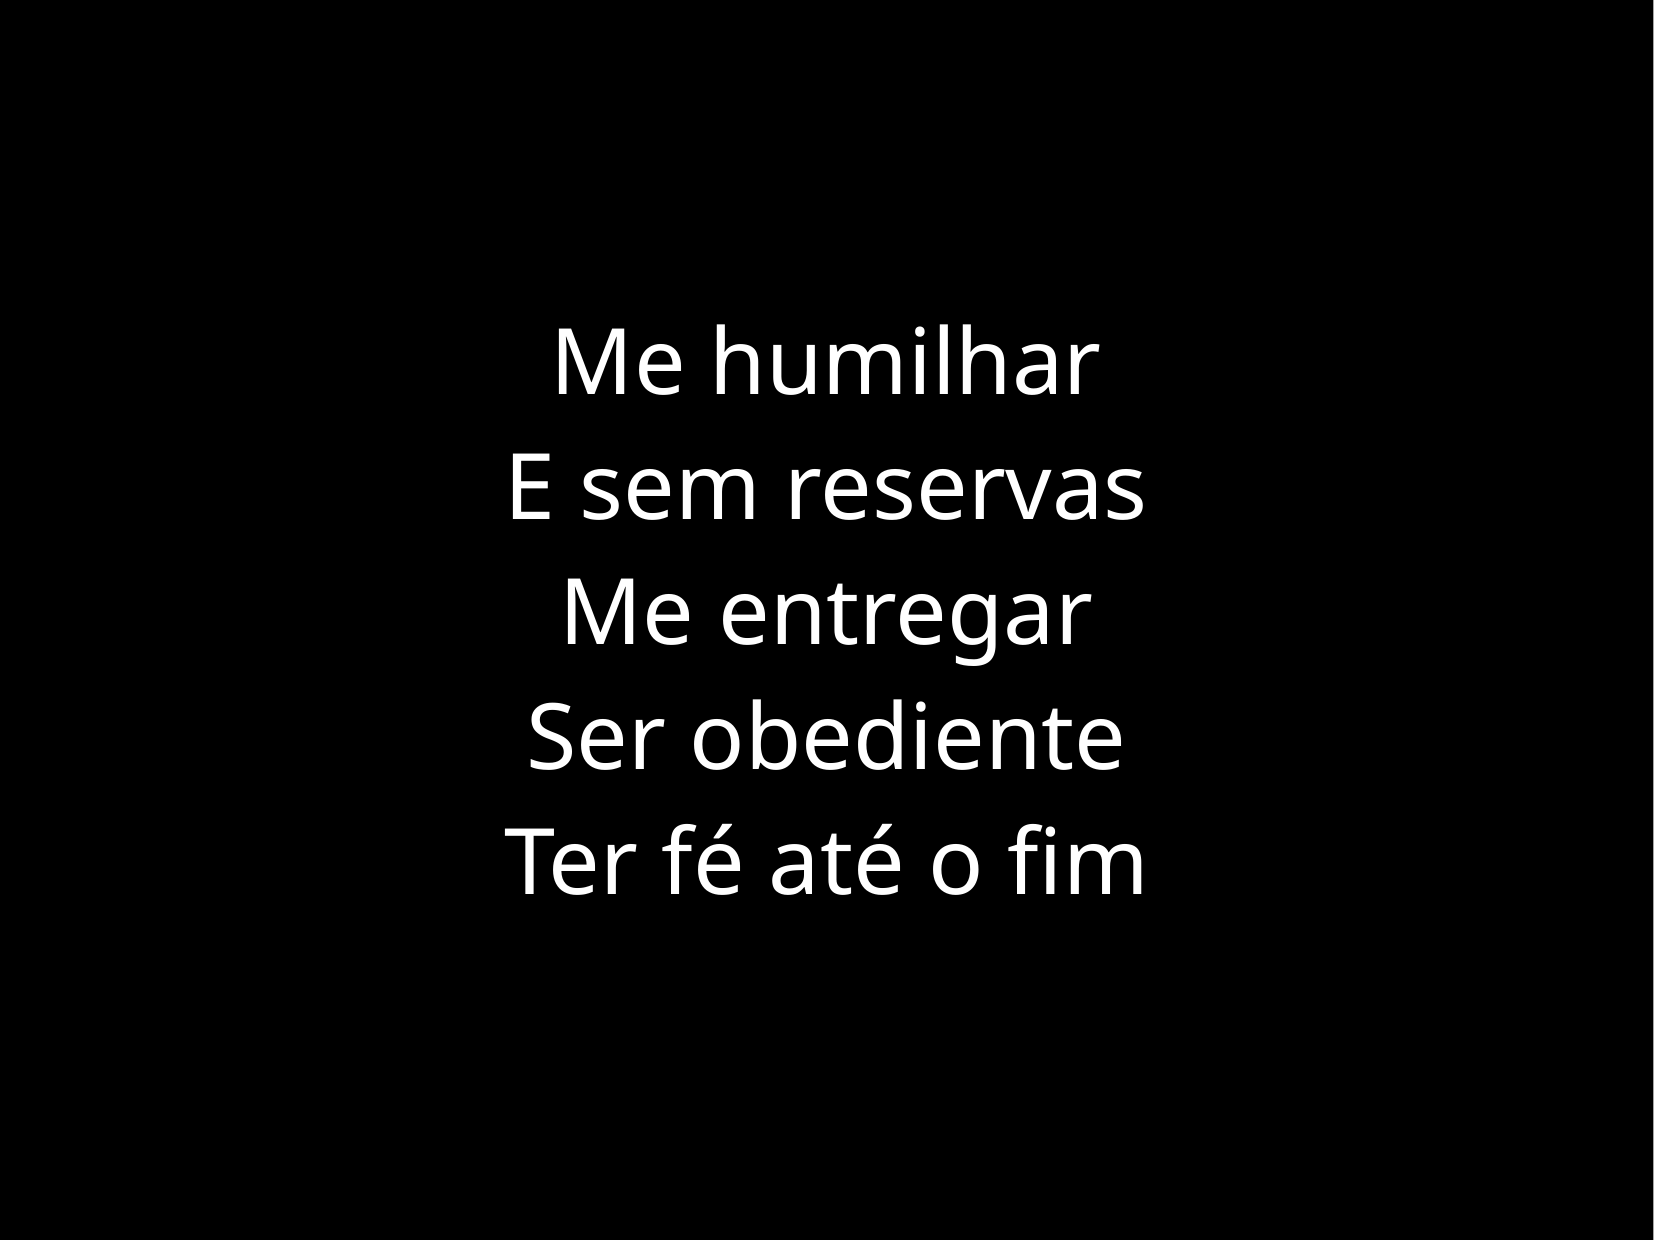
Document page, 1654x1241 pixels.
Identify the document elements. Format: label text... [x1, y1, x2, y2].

title Me humilhar E sem reservas Me entregar Ser obediente Ter fé até o fim [82, 49, 1571, 1170]
